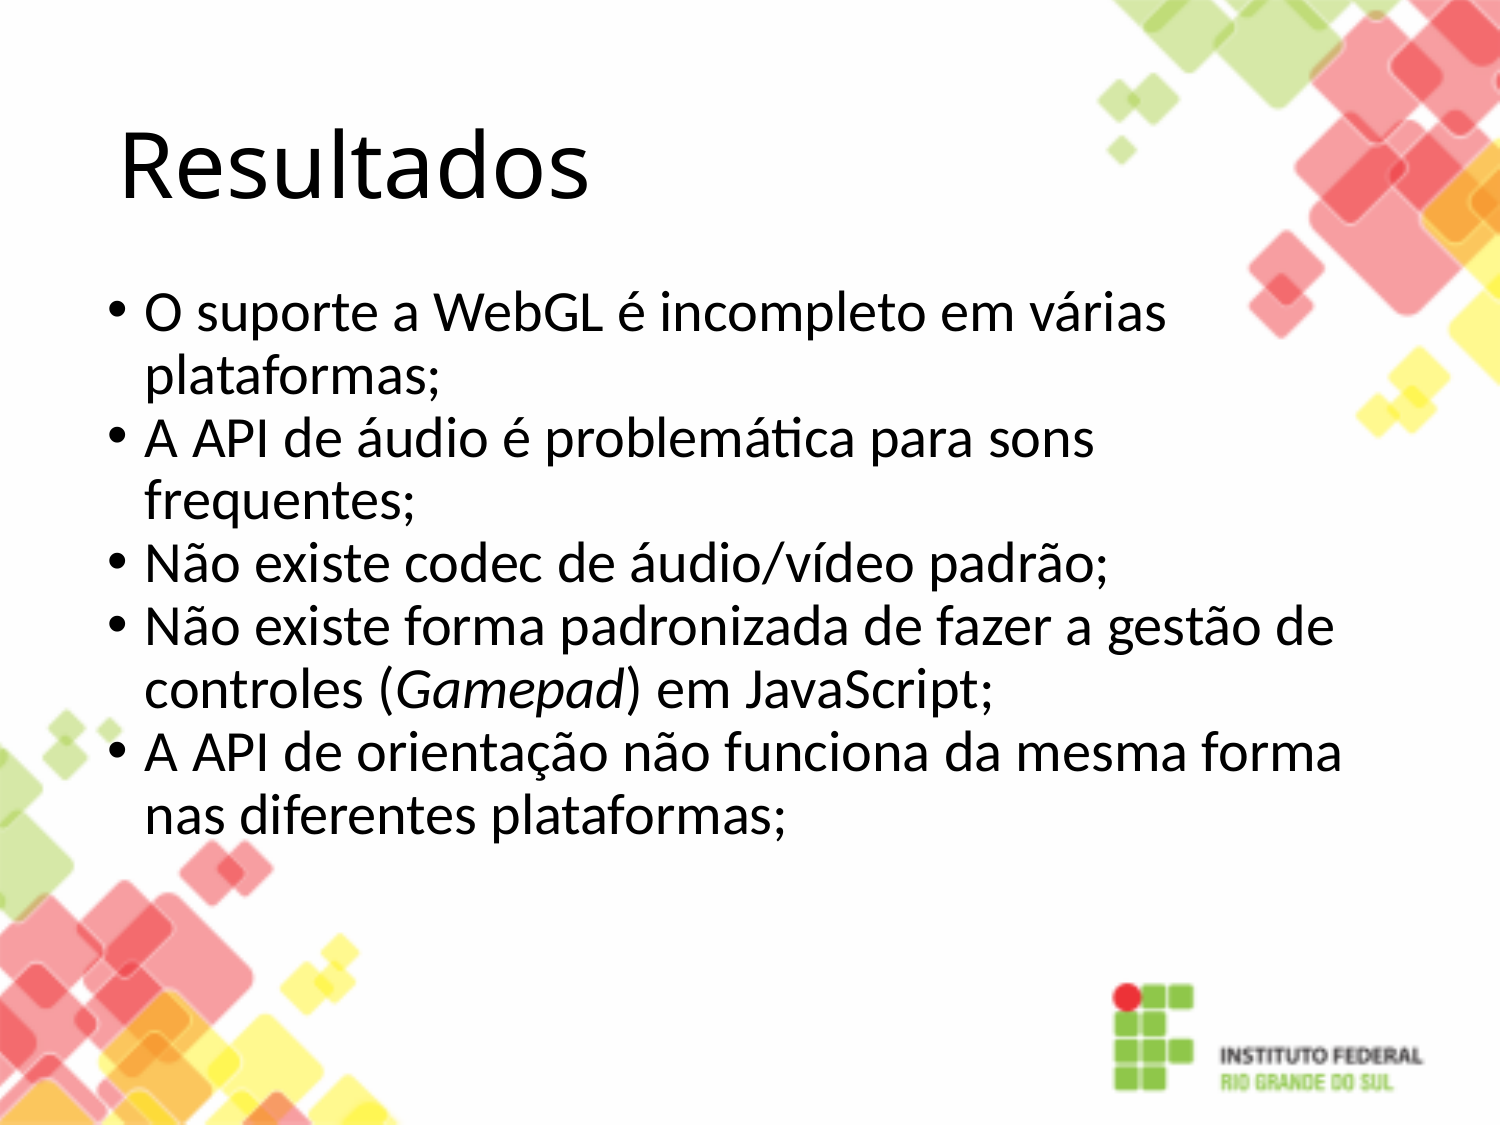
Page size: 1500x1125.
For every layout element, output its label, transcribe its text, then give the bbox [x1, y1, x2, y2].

picture [0, 0, 1500, 1125]
text_box Resultados [103, 59, 1397, 278]
text_box O suporte a WebGL é incompleto em várias plataformas; A API de áudio é problemática para sons frequentes; Não existe codec de áudio/vídeo padrão; Não existe forma padronizada de fazer a gestão de controles (Gamepad) em JavaScript; A API de orientação não funciona da mesma forma nas diferentes plataformas; [92, 273, 1387, 988]
